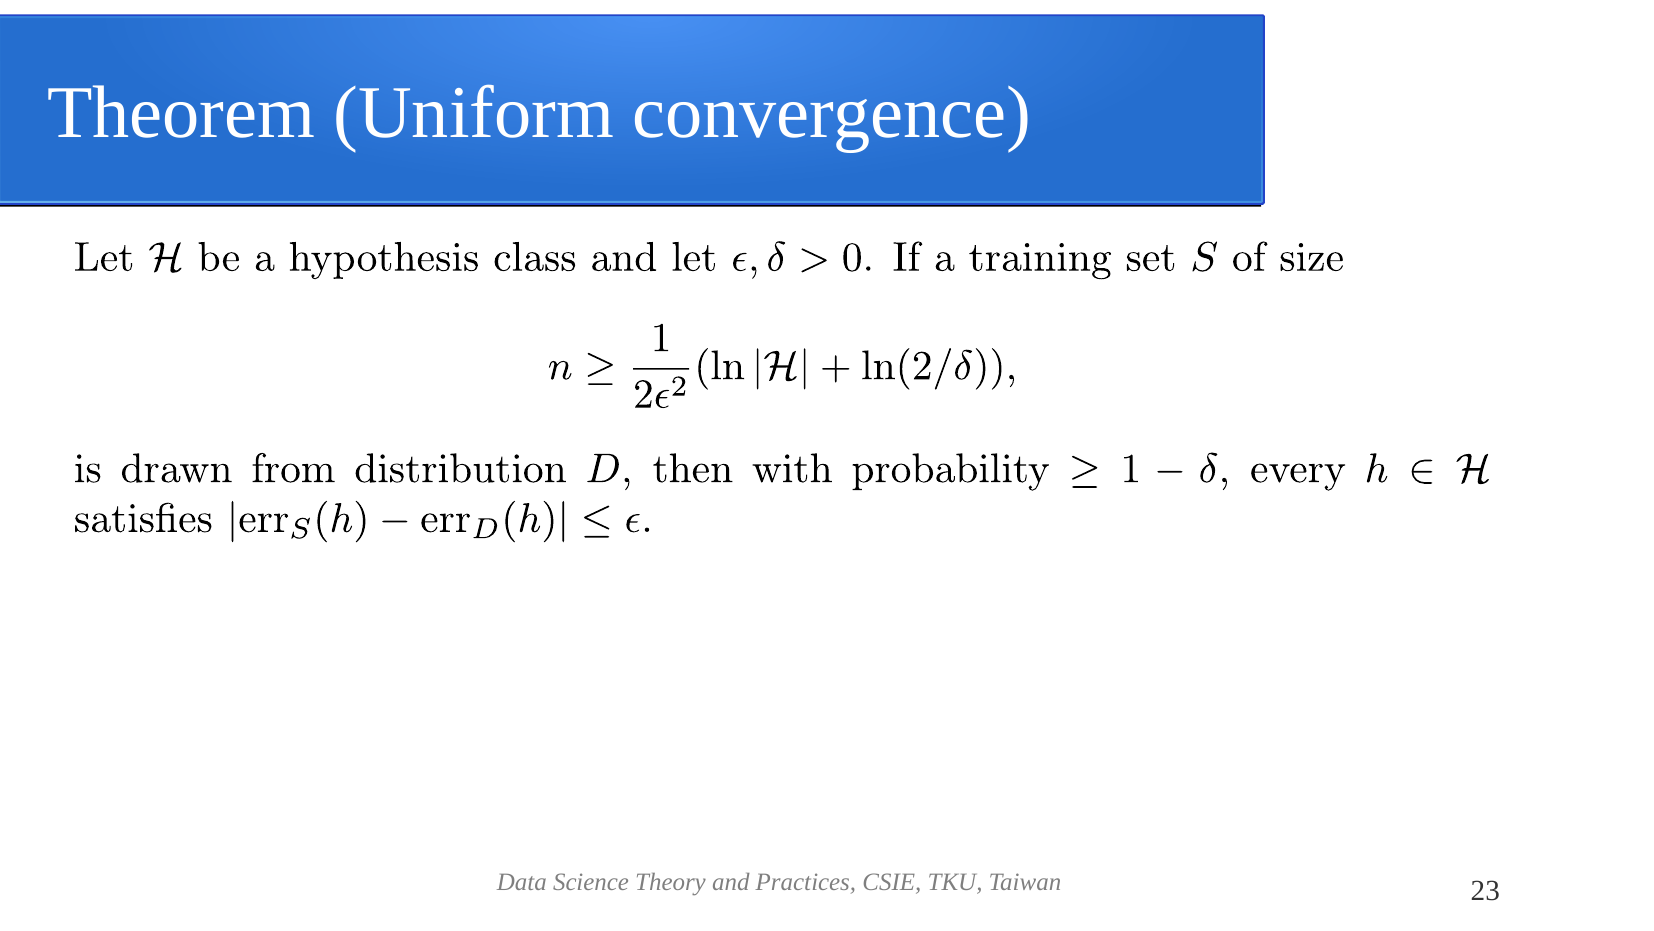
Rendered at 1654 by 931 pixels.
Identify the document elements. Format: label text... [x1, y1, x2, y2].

picture [73, 241, 1489, 543]
title Theorem (Uniform convergence) [47, 35, 1199, 189]
